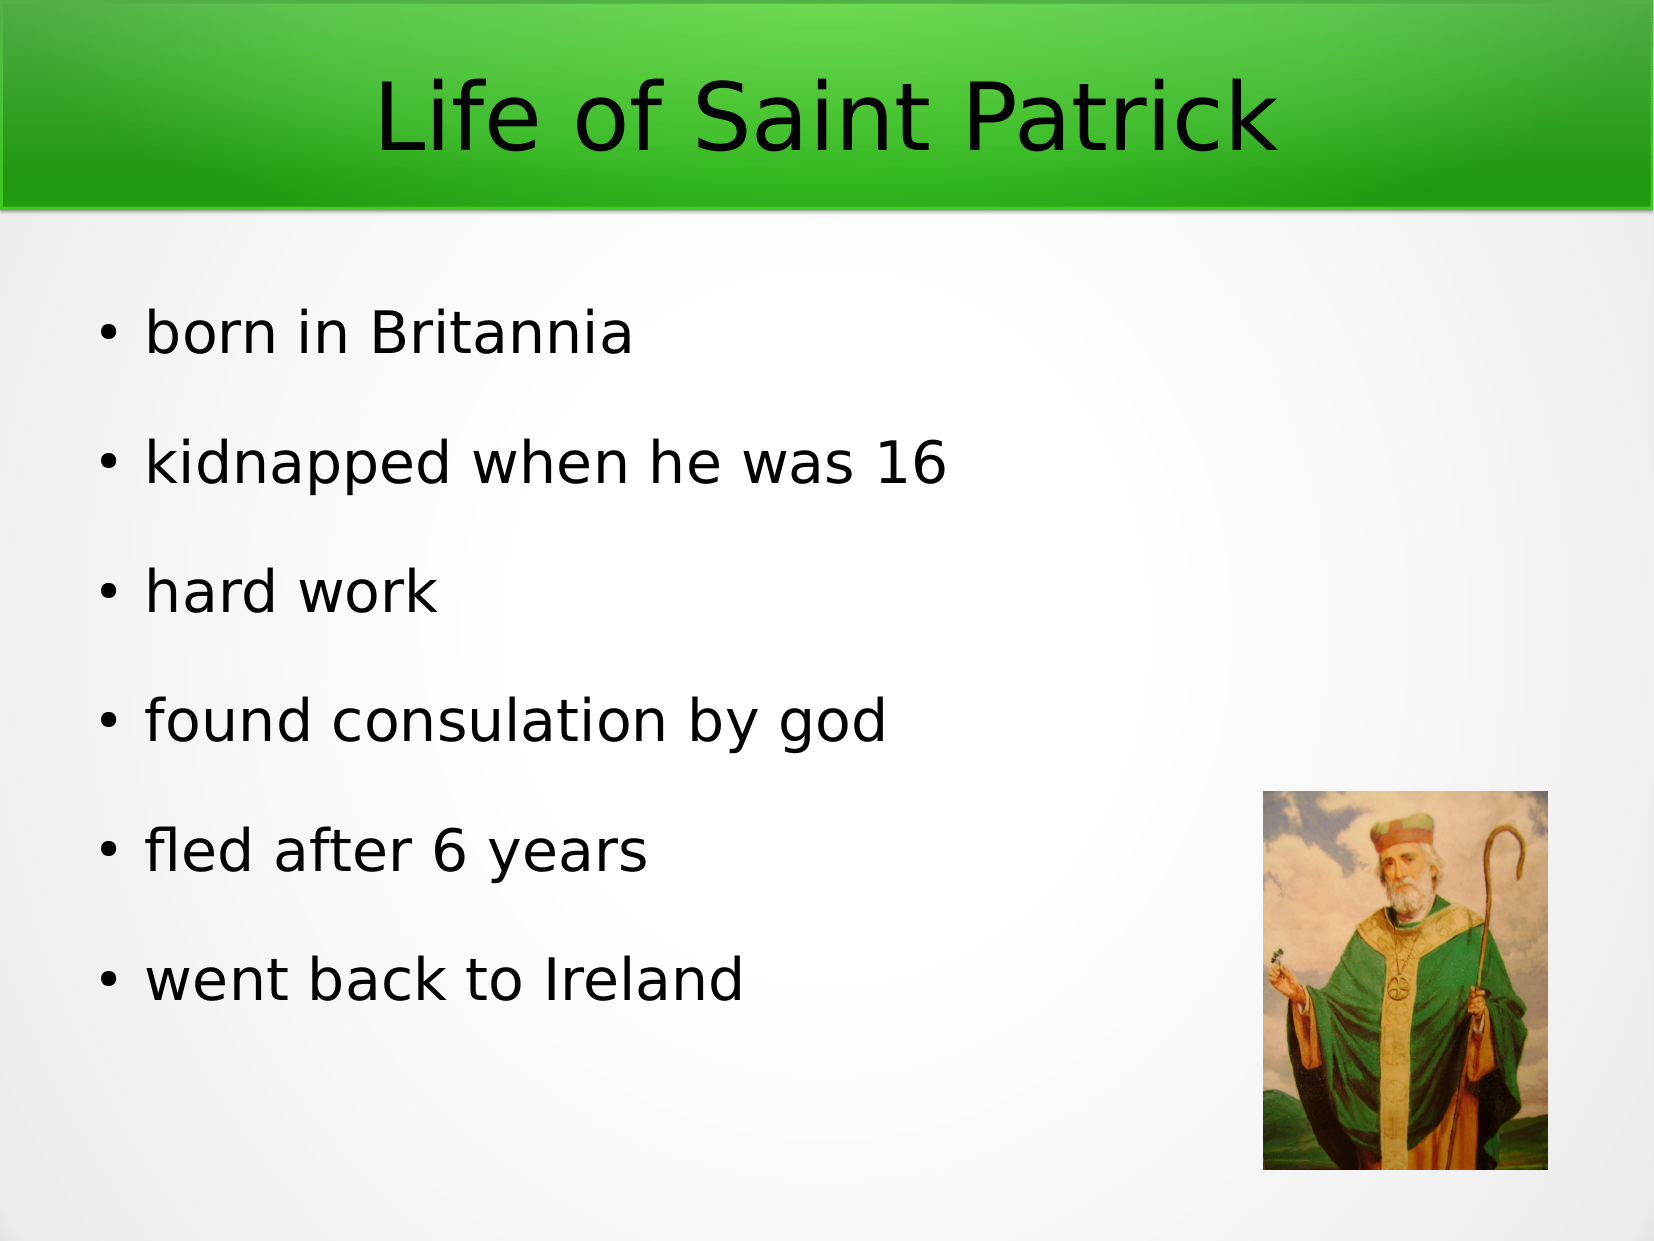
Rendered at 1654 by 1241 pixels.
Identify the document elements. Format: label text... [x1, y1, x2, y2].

list born in Britannia kidnapped when he was 16 hard work found consulation by god fled after 6 years went back to Ireland [82, 299, 1571, 1019]
picture [1263, 791, 1548, 1170]
title Life of Saint Patrick [82, 47, 1571, 189]
